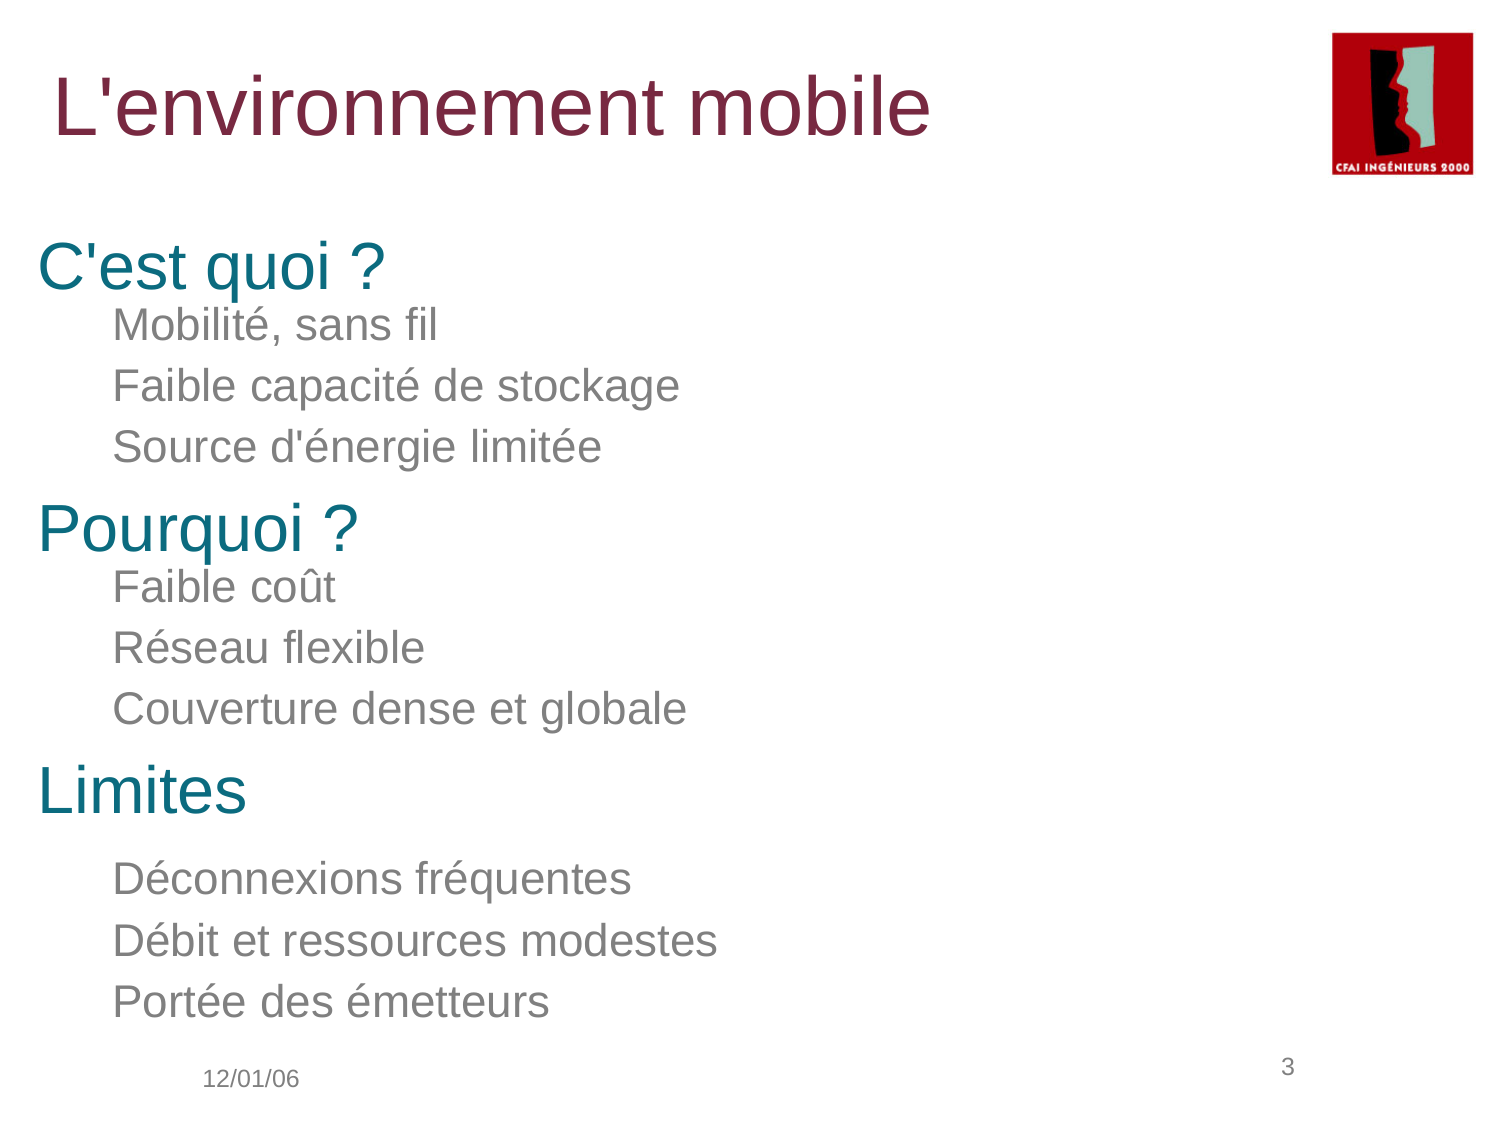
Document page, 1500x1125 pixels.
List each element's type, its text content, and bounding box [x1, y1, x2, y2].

picture [1328, 29, 1477, 178]
title L'environnement mobile [37, 58, 1326, 167]
list C'est quoi ? Mobilité, sans fil Faible capacité de stockage Source d'énergie limitée Pourquoi ? Faible coût Réseau flexible Couverture dense et globale Limites Déconnexions fréquentes Débit et ressources modestes Portée des émetteurs [37, 237, 1463, 1032]
